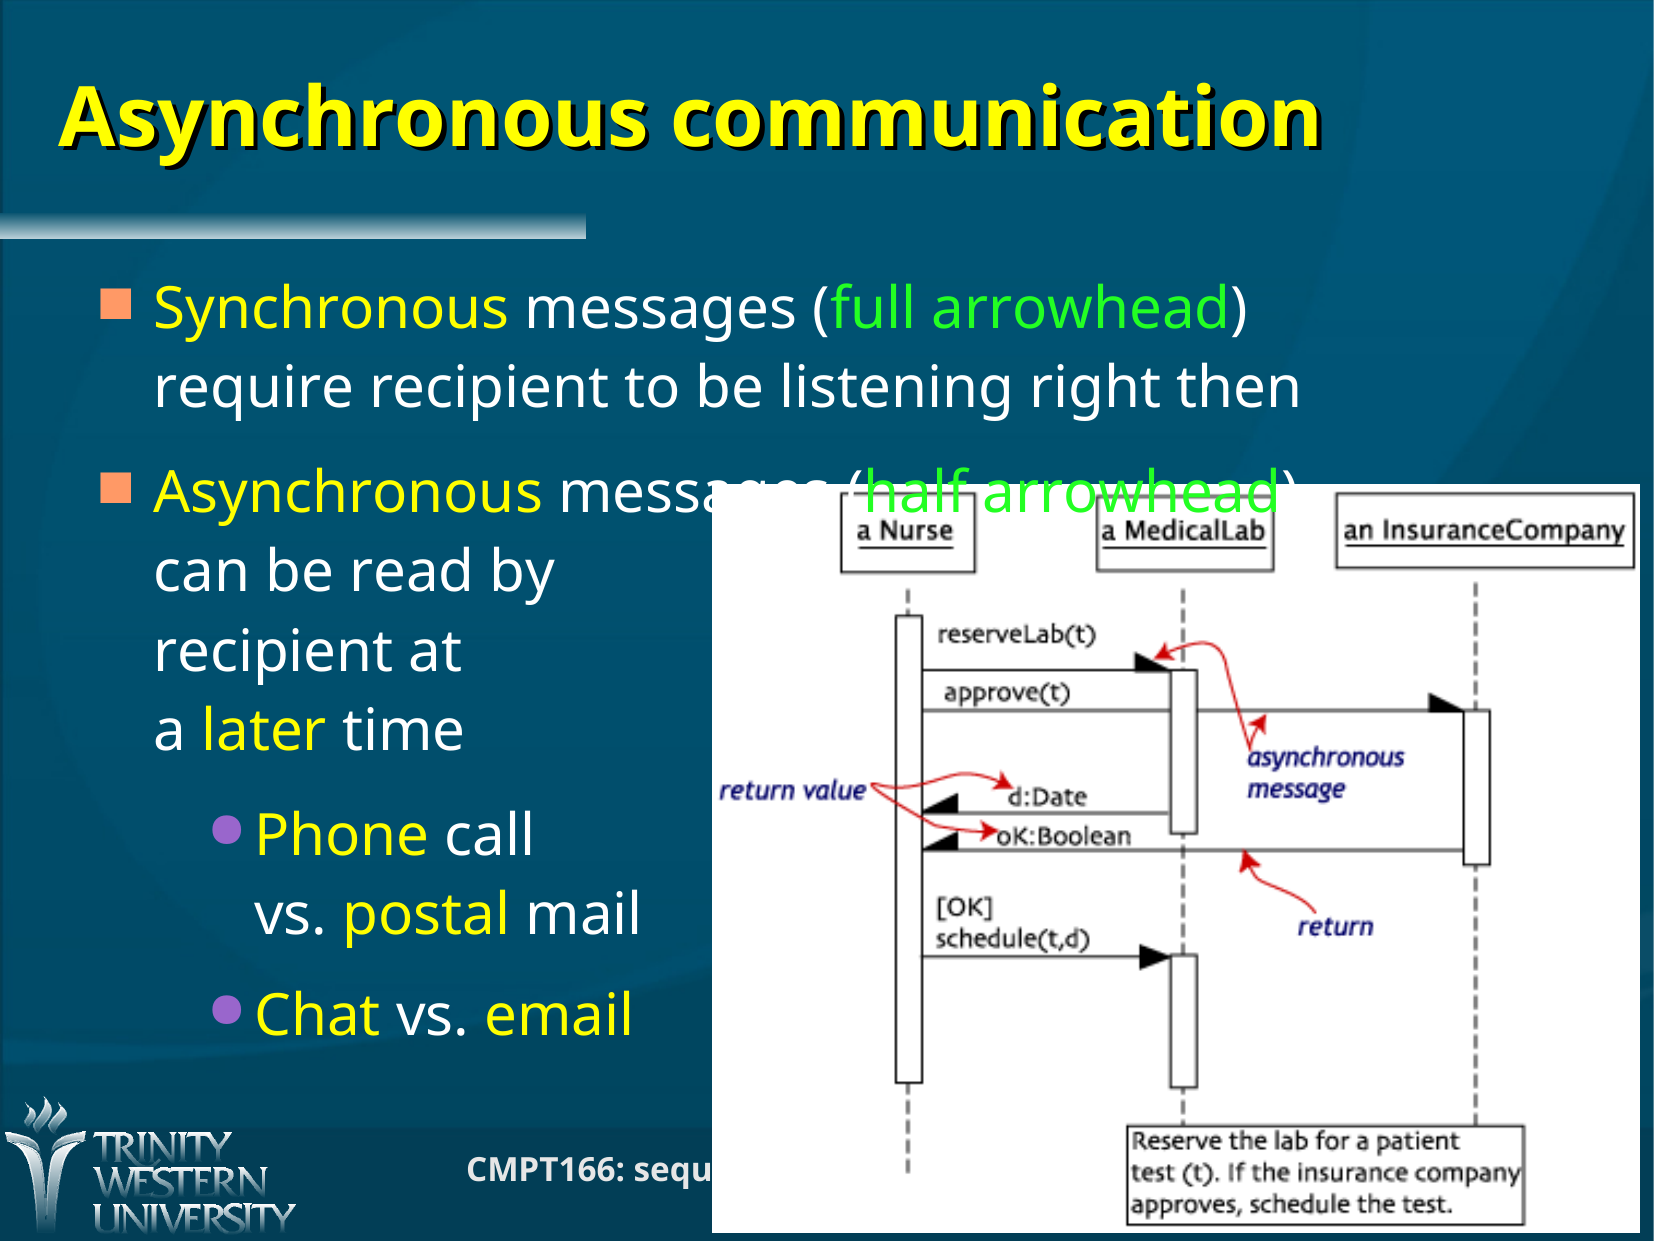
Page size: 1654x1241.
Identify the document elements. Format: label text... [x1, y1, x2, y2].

picture [713, 485, 1654, 1232]
list Synchronous messages (full arrowhead) require recipient to be listening right then Asynchronous messages (half arrowhead) can be read by recipient at a later time Phone call vs. postal mail Chat vs. email [82, 266, 1571, 949]
picture [38, 1227, 54, 1232]
title Asynchronous communication [59, 27, 1548, 201]
